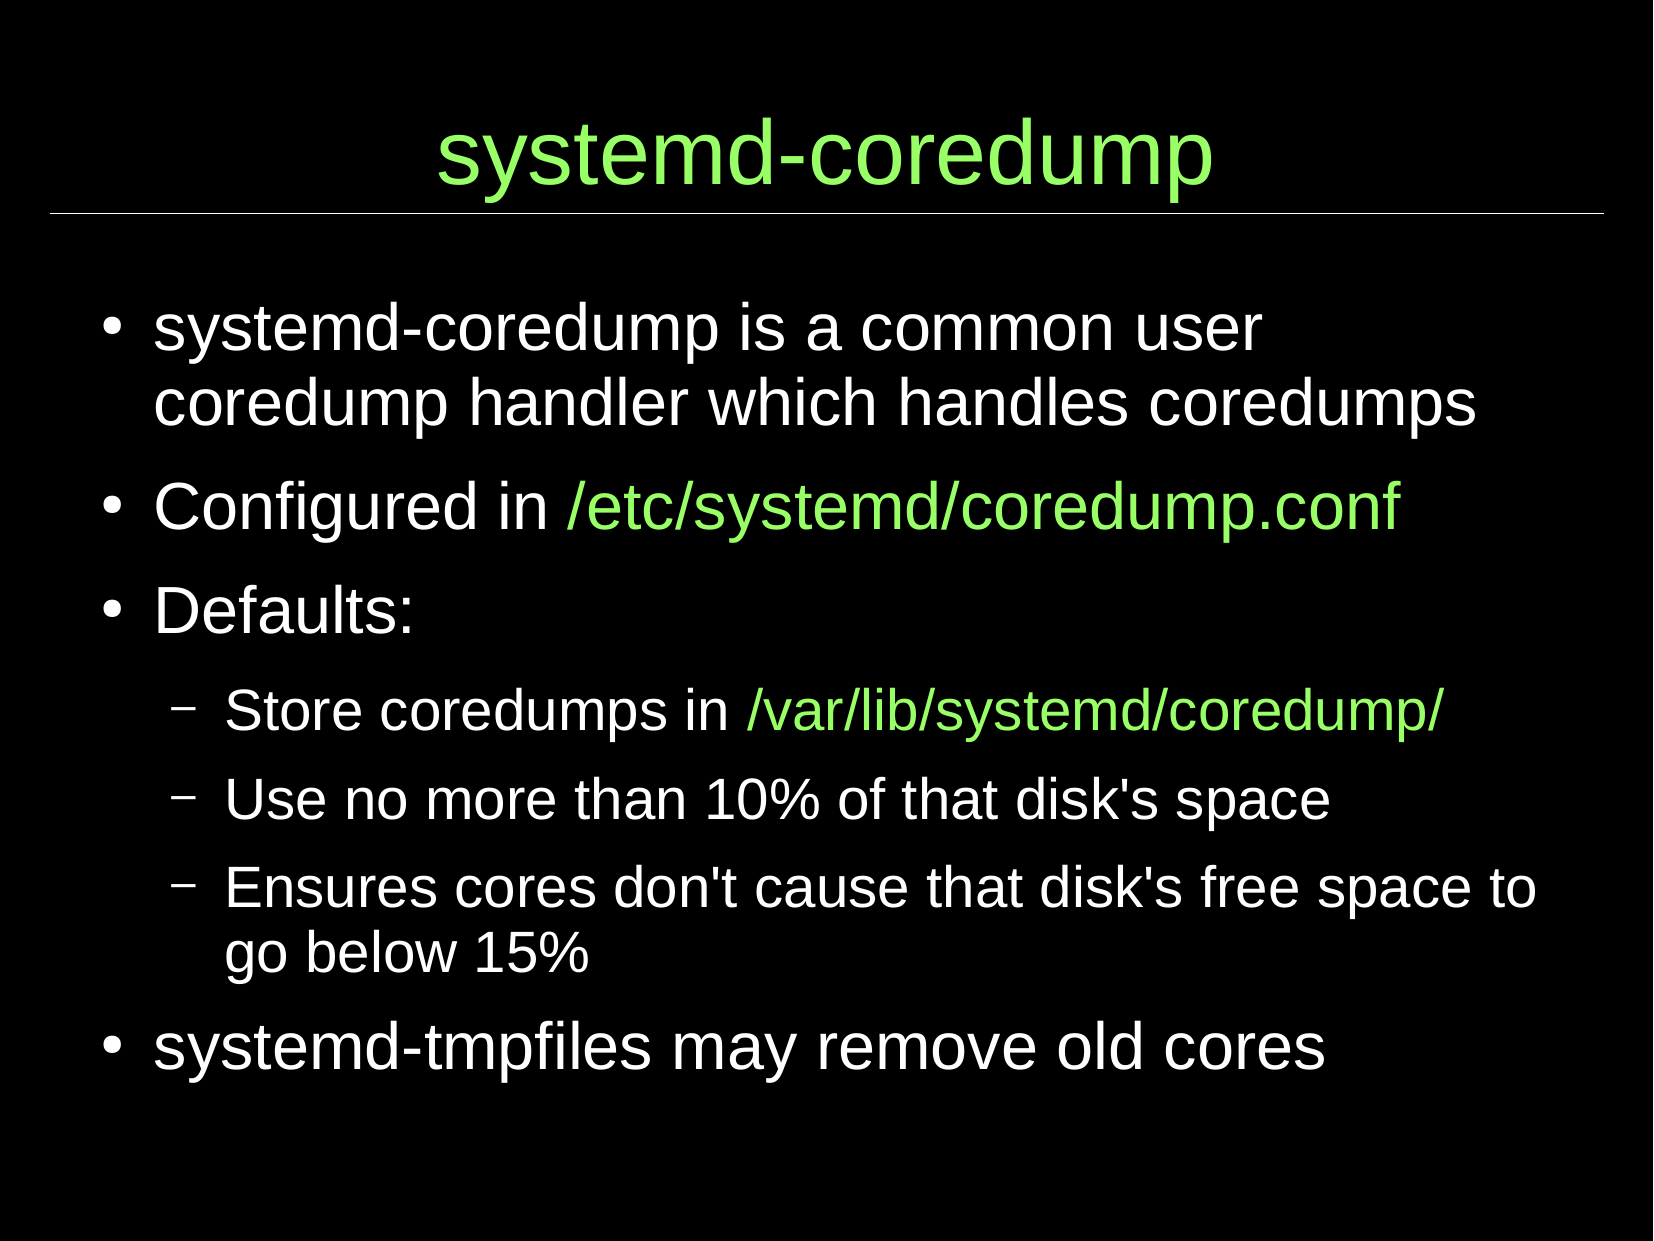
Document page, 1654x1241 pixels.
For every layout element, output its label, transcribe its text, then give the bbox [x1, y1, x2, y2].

title systemd-coredump [82, 49, 1571, 257]
list systemd-coredump is a common user coredump handler which handles coredumps Configured in /etc/systemd/coredump.conf Defaults: Store coredumps in /var/lib/systemd/coredump/ Use no more than 10% of that disk's space Ensures cores don't cause that disk's free space to go below 15% systemd-tmpfiles may remove old cores [82, 290, 1571, 1111]
